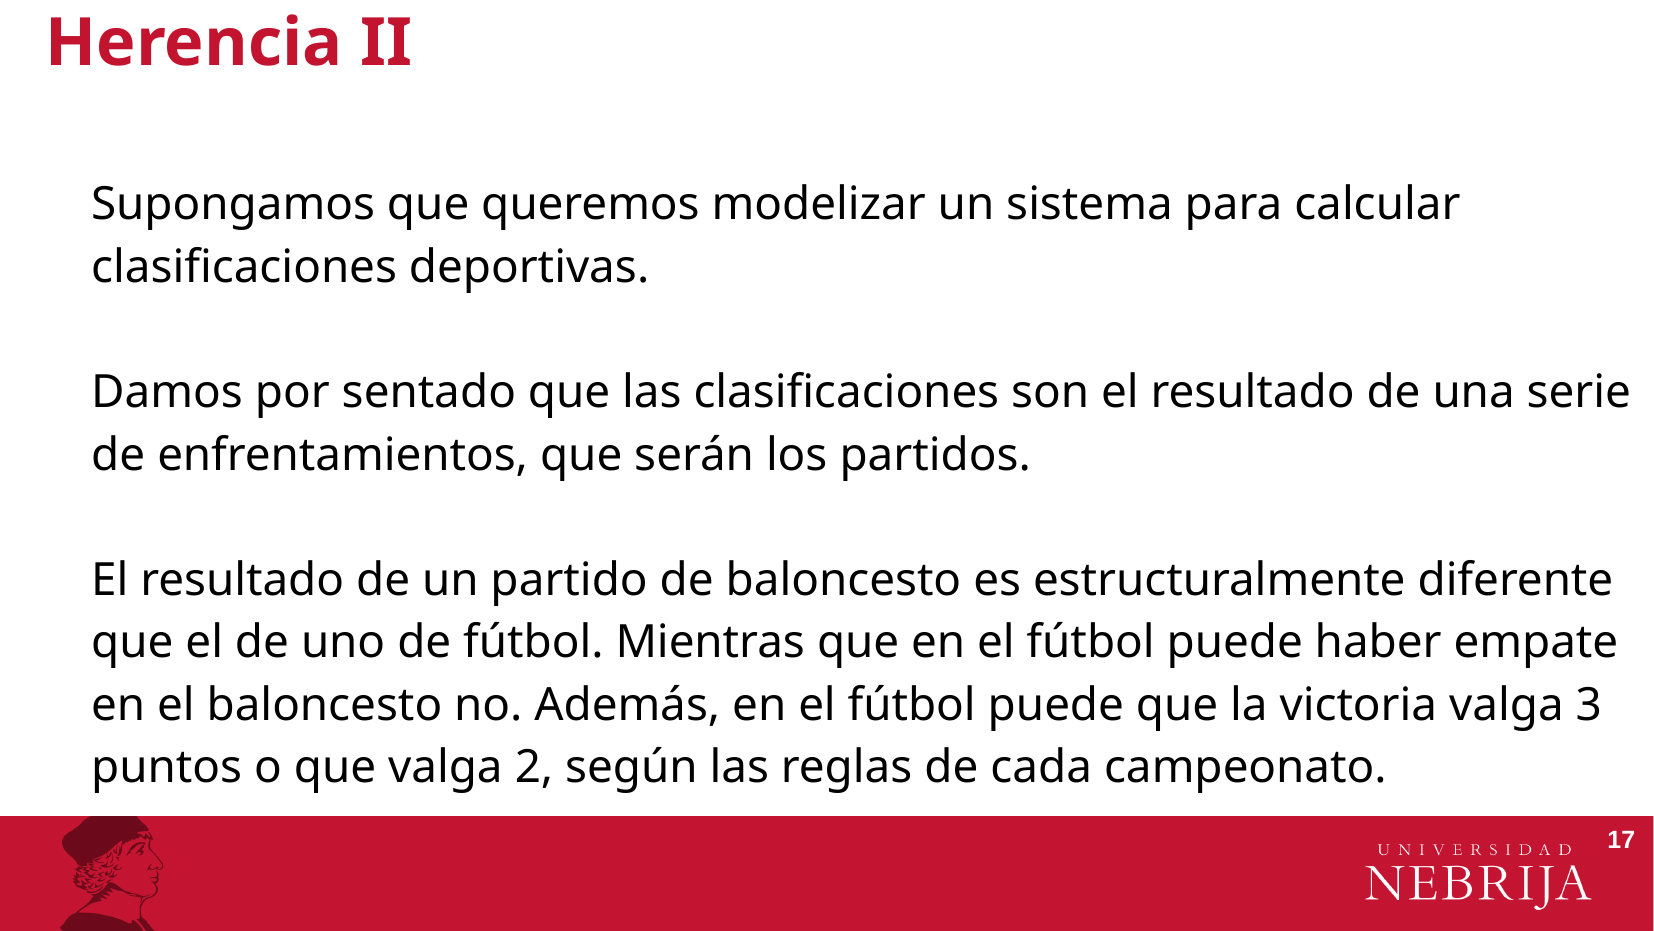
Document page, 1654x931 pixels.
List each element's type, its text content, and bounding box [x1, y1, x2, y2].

picture [0, 816, 1654, 931]
text_box Herencia II [0, 0, 1650, 87]
text_box Supongamos que queremos modelizar un sistema para calcular clasificaciones deportivas. Damos por sentado que las clasificaciones son el resultado de una serie de enfrentamientos, que serán los partidos. El resultado de un partido de baloncesto es estructuralmente diferente que el de uno de fútbol. Mientras que en el fútbol puede haber empate en el baloncesto no. Además, en el fútbol puede que la victoria valga 3 puntos o que valga 2, según las reglas de cada campeonato. [41, 112, 1654, 788]
